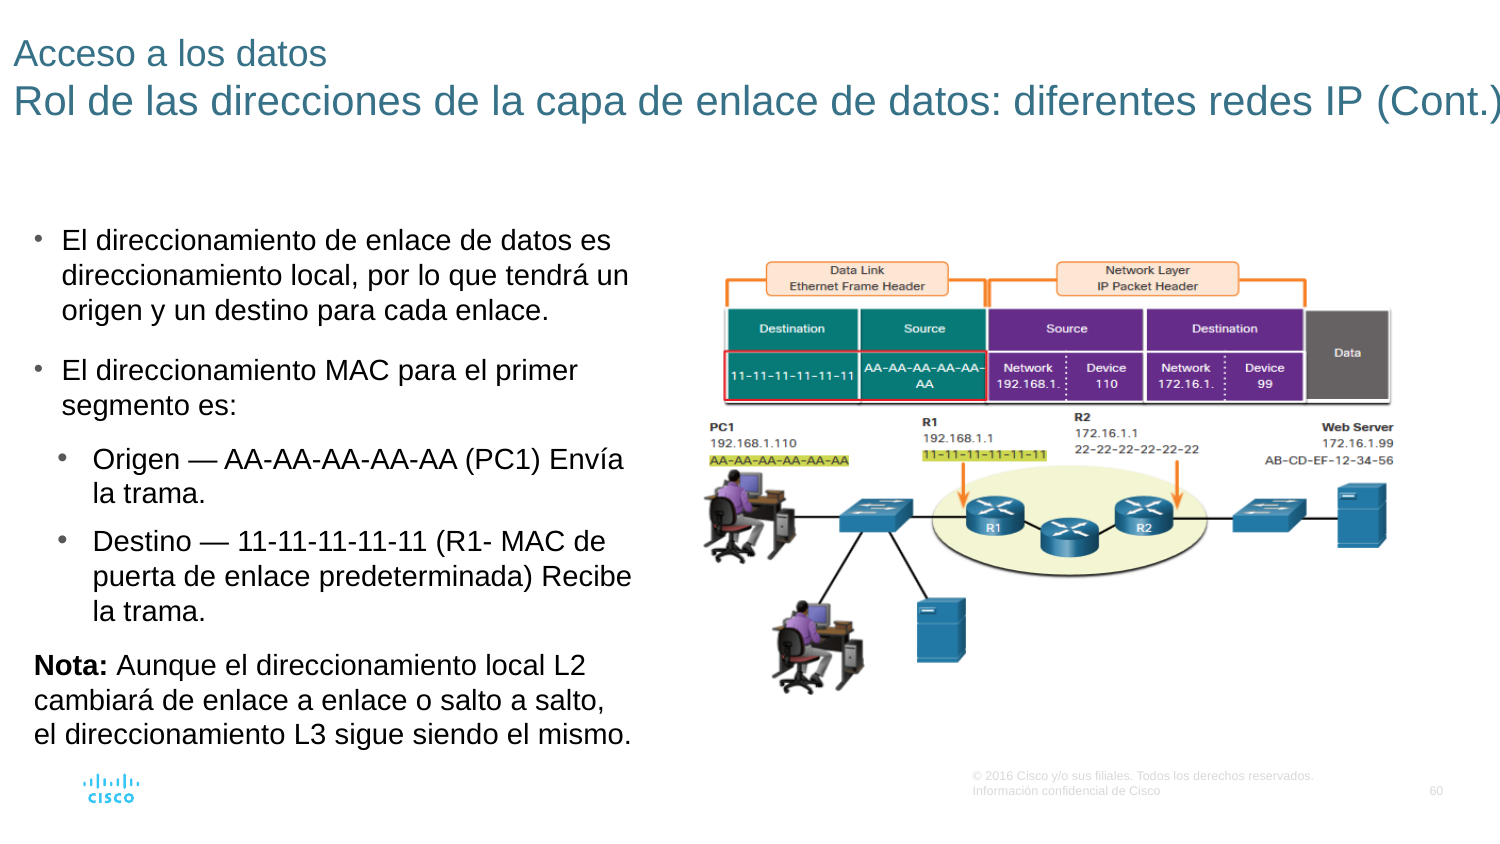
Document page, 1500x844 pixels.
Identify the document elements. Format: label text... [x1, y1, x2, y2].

title Acceso a los datos Rol de las direcciones de la capa de enlace de datos: diferentes redes IP (Cont.) [0, 5, 1500, 148]
picture [702, 253, 1394, 697]
list El direccionamiento de enlace de datos es direccionamiento local, por lo que tendrá un origen y un destino para cada enlace. El direccionamiento MAC para el primer segmento es: Origen — AA-AA-AA-AA-AA (PC1) Envía la trama. Destino — 11-11-11-11-11 (R1- MAC de puerta de enlace predeterminada) Recibe la trama. Nota: Aunque el direccionamiento local L2 cambiará de enlace a enlace o salto a salto, el direccionamiento L3 sigue siendo el mismo. [18, 213, 665, 779]
